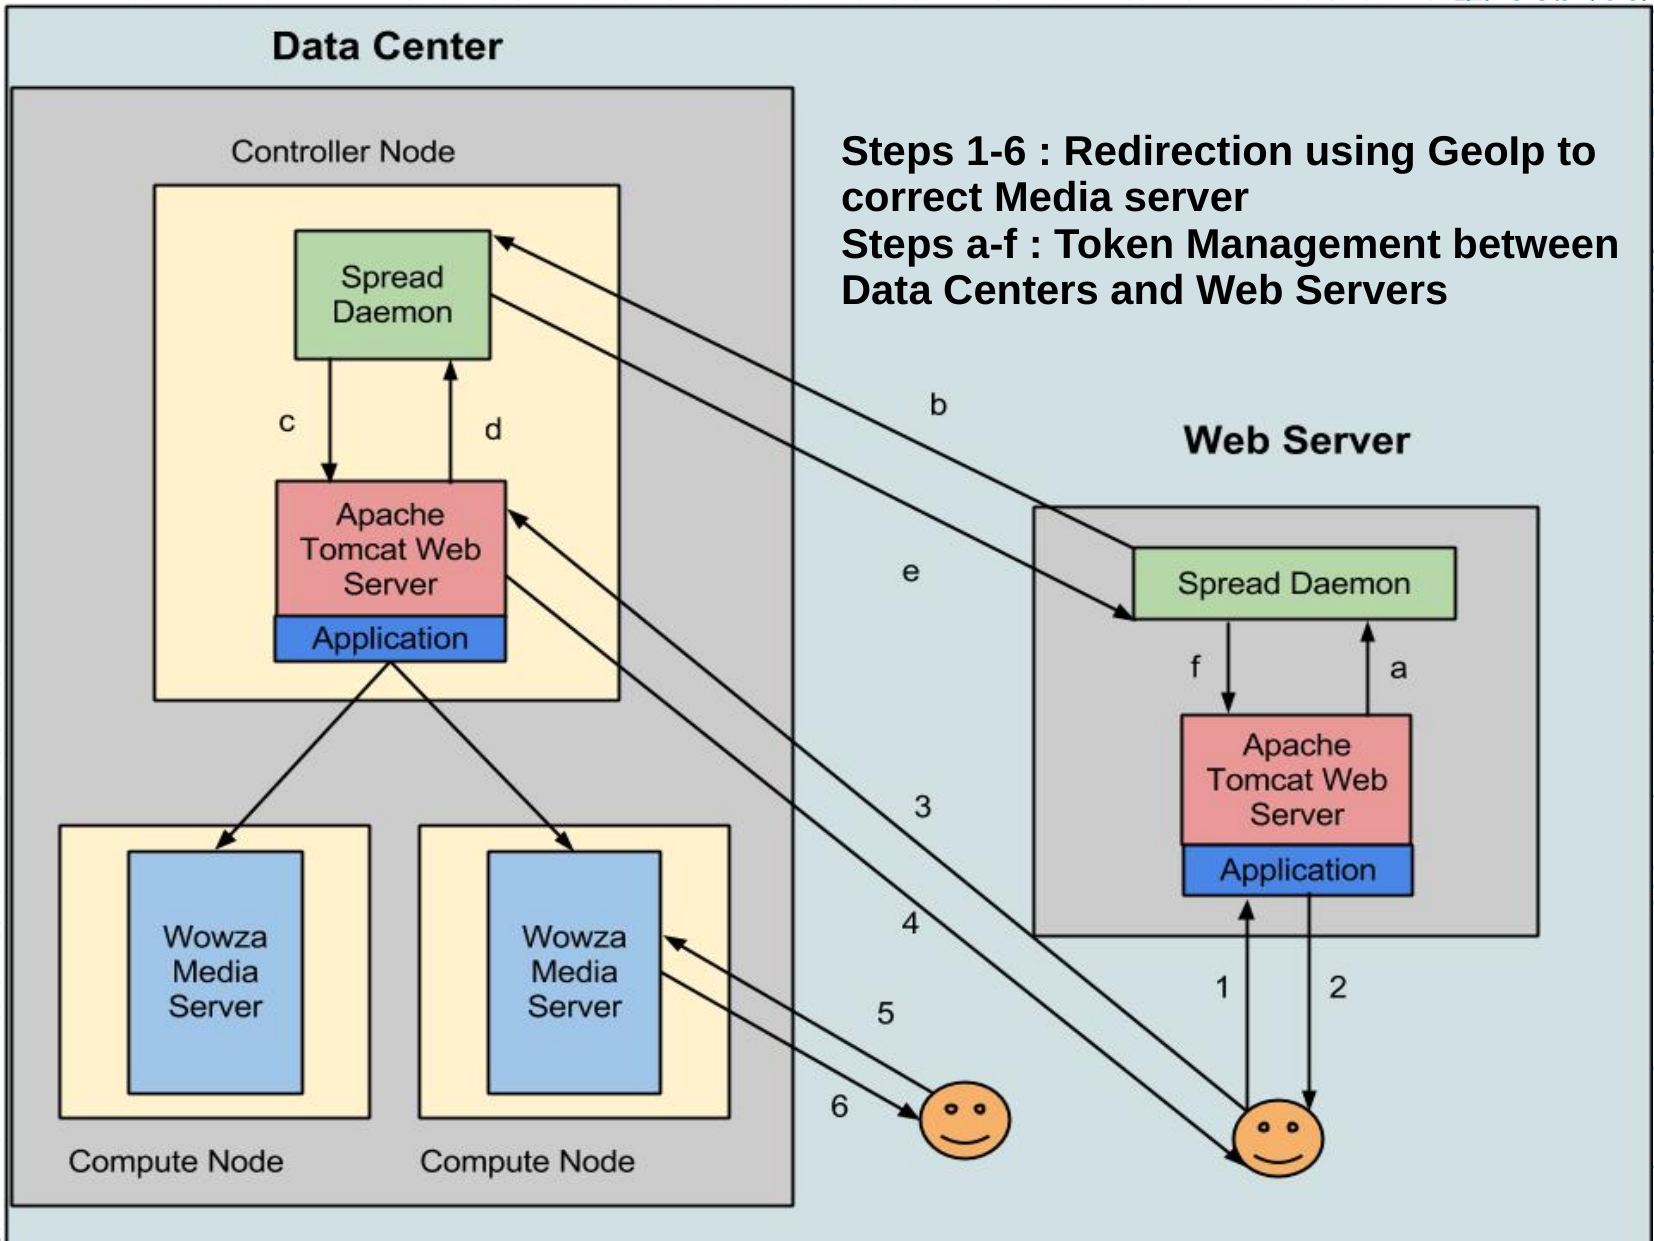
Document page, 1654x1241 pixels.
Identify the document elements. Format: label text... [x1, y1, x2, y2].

text_box Steps 1-6 : Redirection using GeoIp to correct Media server Steps a-f : Token Management between Data Centers and Web Servers [826, 120, 1641, 325]
picture [0, 0, 1654, 1241]
